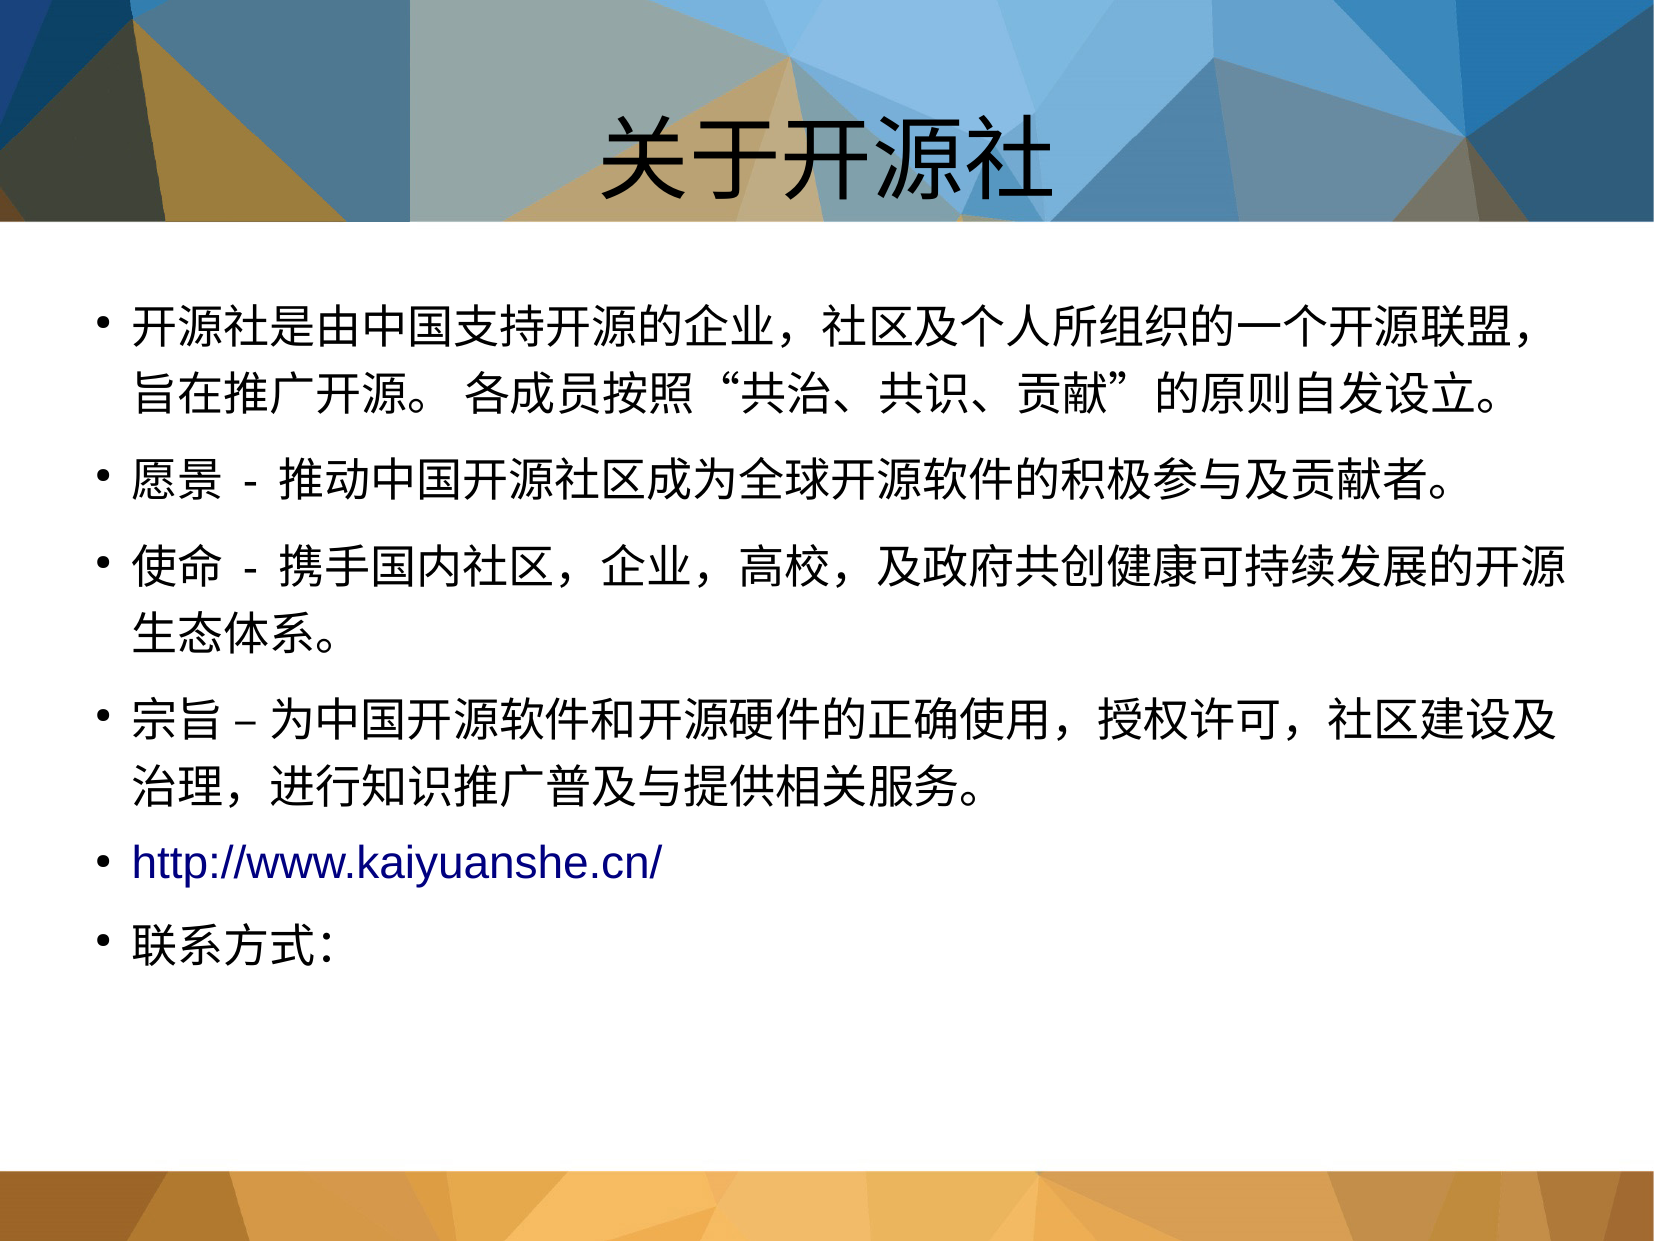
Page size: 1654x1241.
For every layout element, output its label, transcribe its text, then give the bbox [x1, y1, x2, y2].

picture [0, 0, 1654, 1241]
title 关于开源社 [82, 49, 1571, 257]
list 开源社是由中国支持开源的企业，社区及个人所组织的一个开源联盟，旨在推广开源。 各成员按照“共治、共识、贡献”的原则自发设立。 愿景 - 推动中国开源社区成为全球开源软件的积极参与及贡献者。 使命 - 携手国内社区，企业，高校，及政府共创健康可持续发展的开源生态体系。 宗旨 – 为中国开源软件和开源硬件的正确使用，授权许可，社区建设及治理，进行知识推广普及与提供相关服务。 http://www.kaiyuanshe.cn/ 联系方式： [82, 290, 1571, 1010]
